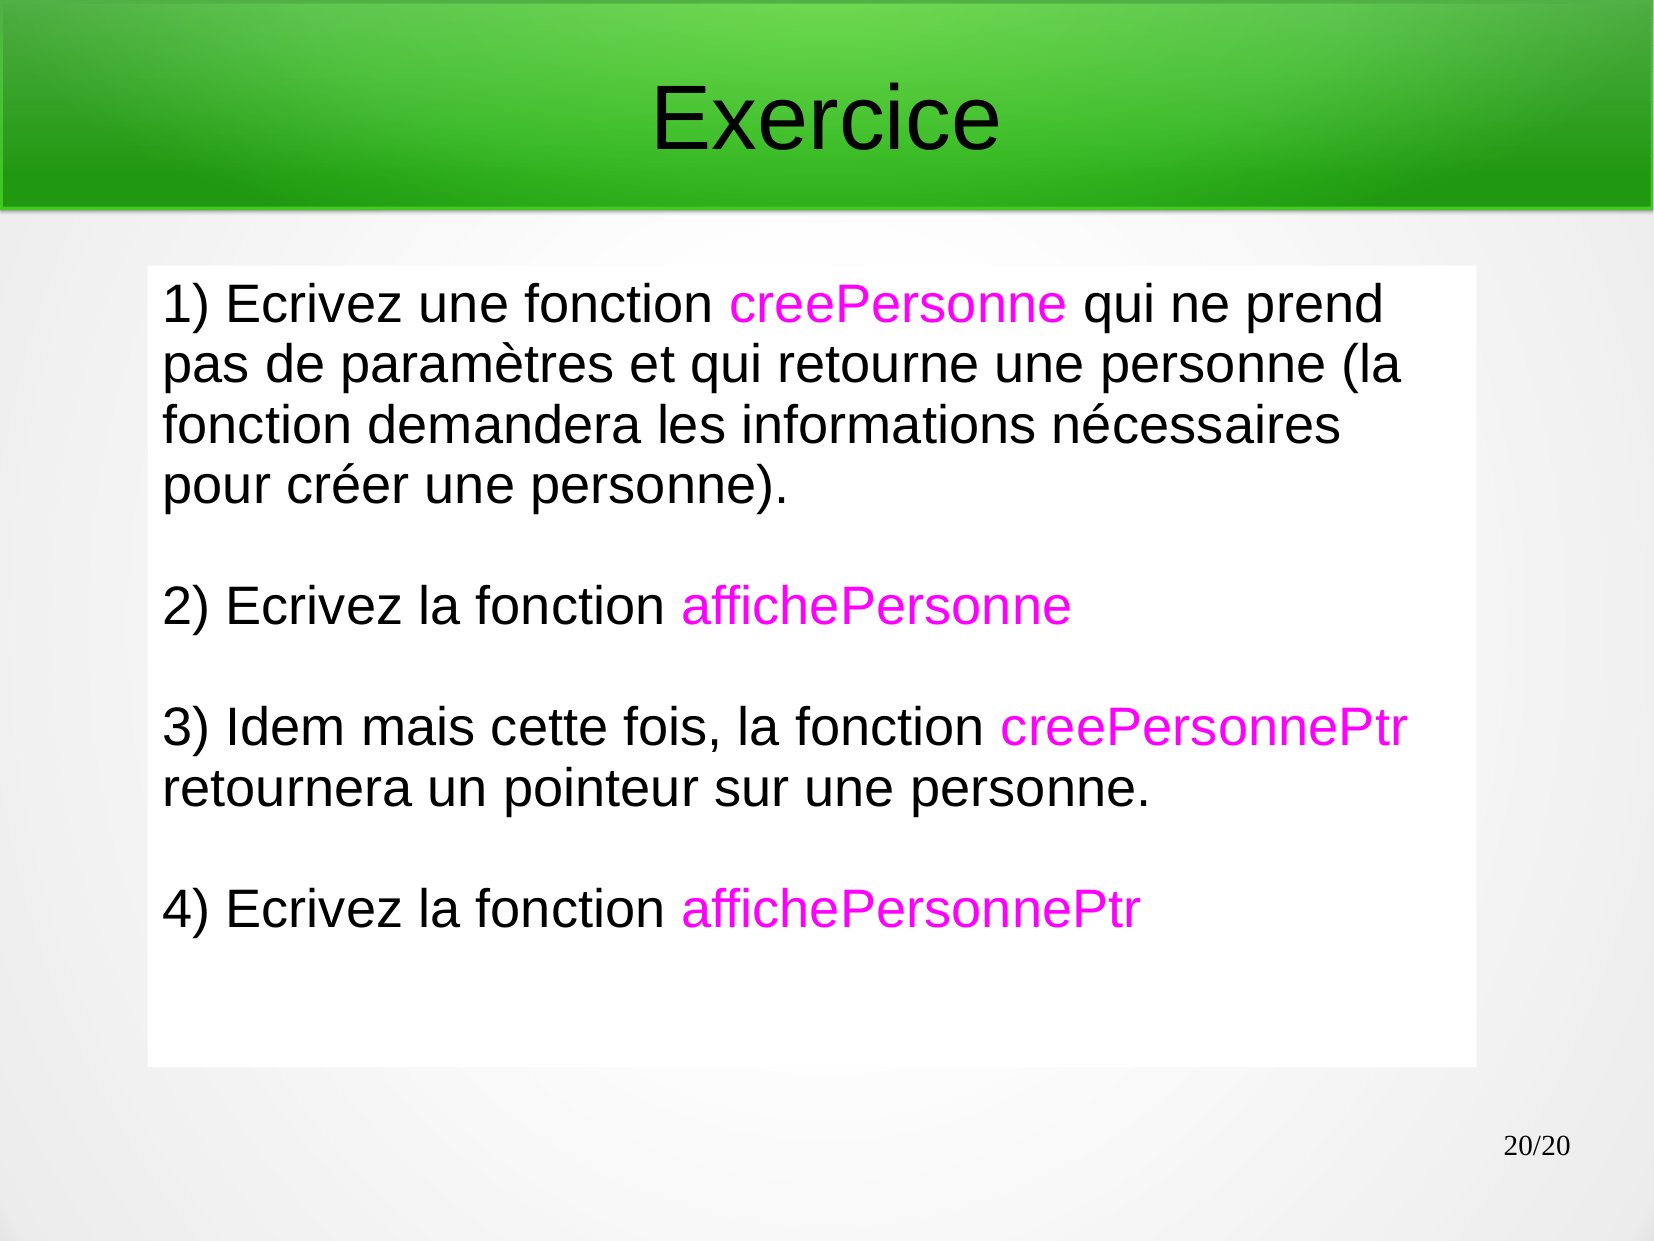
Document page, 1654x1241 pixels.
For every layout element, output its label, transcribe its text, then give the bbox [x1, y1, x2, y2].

text_box Ecrivez une fonction creePersonne qui ne prend pas de paramètres et qui retourne une personne (la fonction demandera les informations nécessaires pour créer une personne). Ecrivez la fonction affichePersonne Idem mais cette fois, la fonction creePersonnePtr retournera un pointeur sur une personne. Ecrivez la fonction affichePersonnePtr [147, 265, 1477, 1068]
title Exercice [82, 47, 1571, 189]
